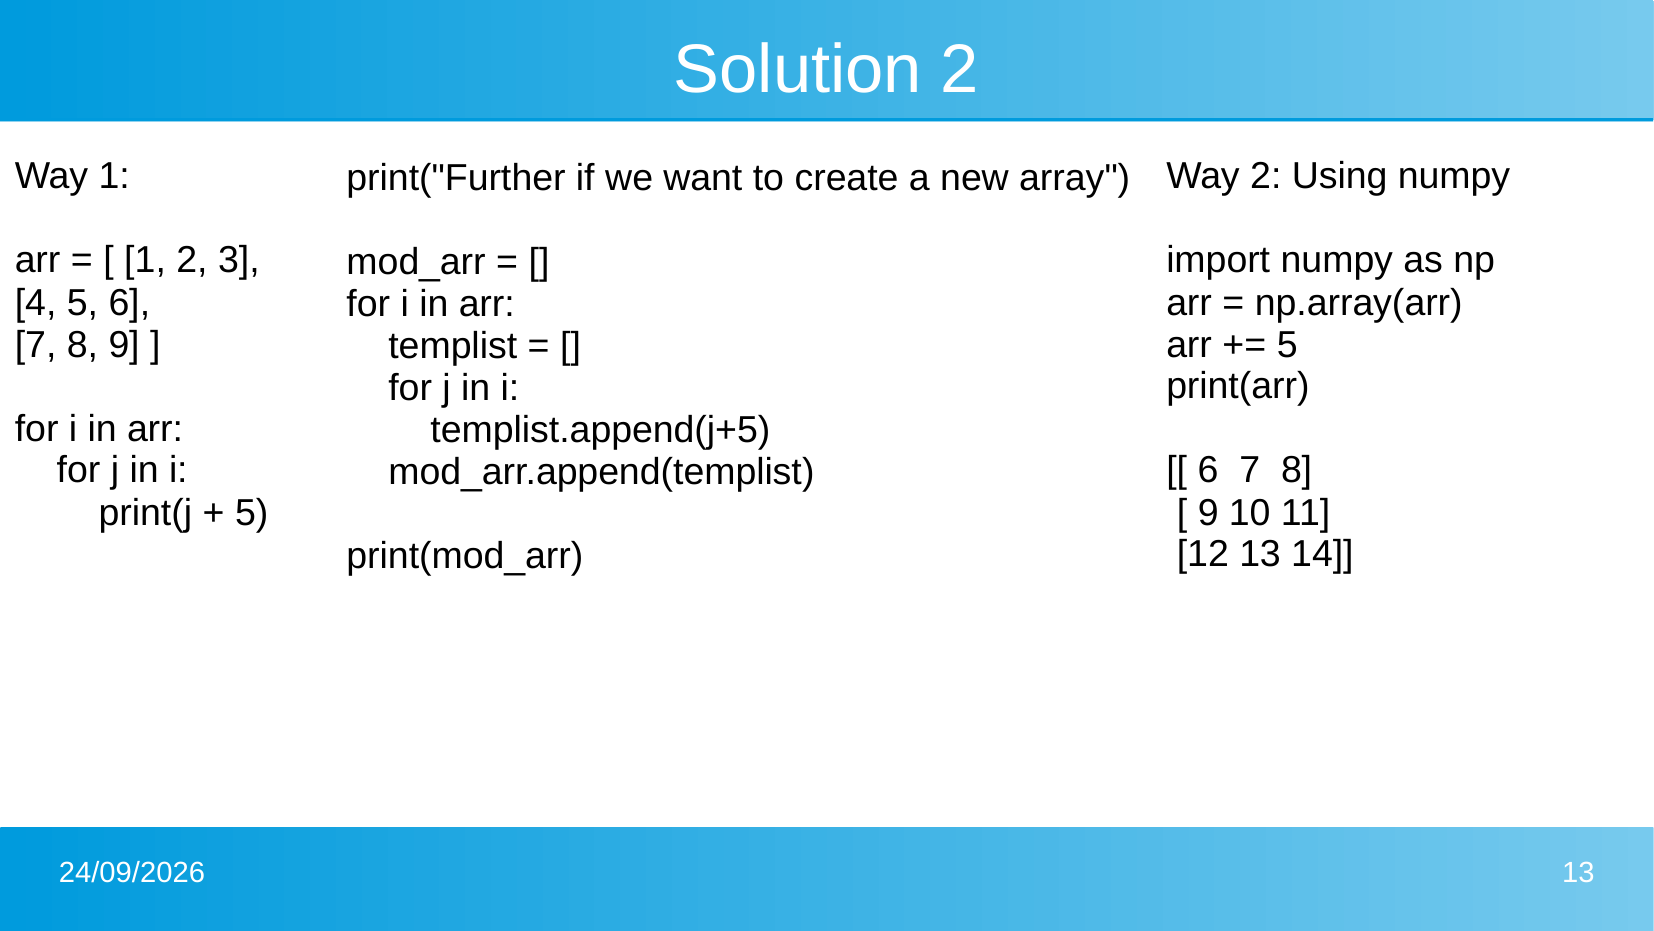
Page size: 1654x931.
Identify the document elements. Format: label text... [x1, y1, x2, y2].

text_box Way 2: Using numpy import numpy as np arr = np.array(arr) arr += 5 print(arr) [[ 6 7 8] [ 9 10 11] [12 13 14]] [1151, 147, 1654, 625]
title Solution 2 [59, 29, 1595, 108]
text_box print("Further if we want to create a new array") mod_arr = [] for i in arr: templist = [] for j in i: templist.append(j+5) mod_arr.append(templist) print(mod_arr) [331, 149, 1151, 584]
text_box Way 1: arr = [ [1, 2, 3], [4, 5, 6], [7, 8, 9] ] for i in arr: for j in i: print(j + 5) [0, 147, 296, 528]
